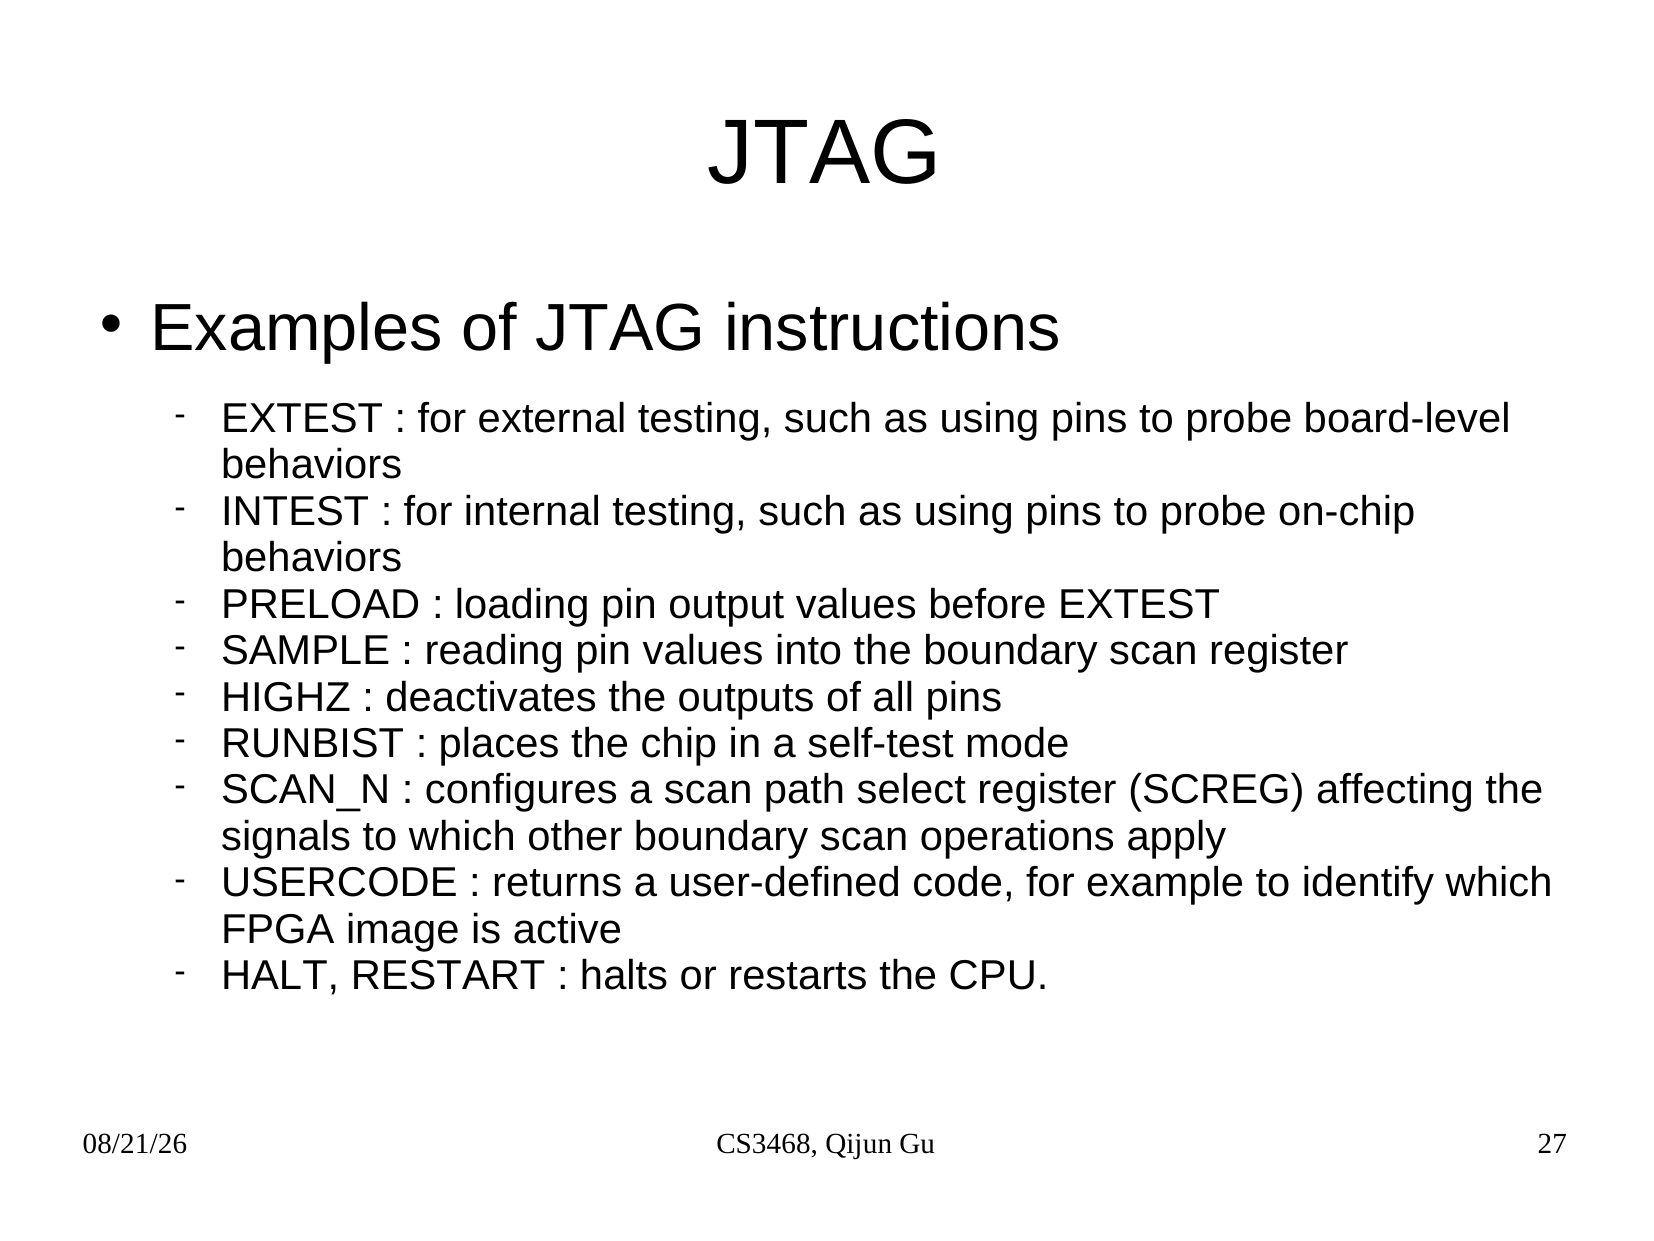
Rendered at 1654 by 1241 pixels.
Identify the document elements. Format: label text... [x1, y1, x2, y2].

title JTAG [82, 56, 1568, 246]
list Examples of JTAG instructions EXTEST : for external testing, such as using pins to probe board-level behaviors INTEST : for internal testing, such as using pins to probe on-chip behaviors PRELOAD : loading pin output values before EXTEST SAMPLE : reading pin values into the boundary scan register HIGHZ : deactivates the outputs of all pins RUNBIST : places the chip in a self-test mode SCAN_N : configures a scan path select register (SCREG) affecting the signals to which other boundary scan operations apply USERCODE : returns a user-defined code, for example to identify which FPGA image is active HALT, RESTART : halts or restarts the CPU. [82, 290, 1568, 1091]
